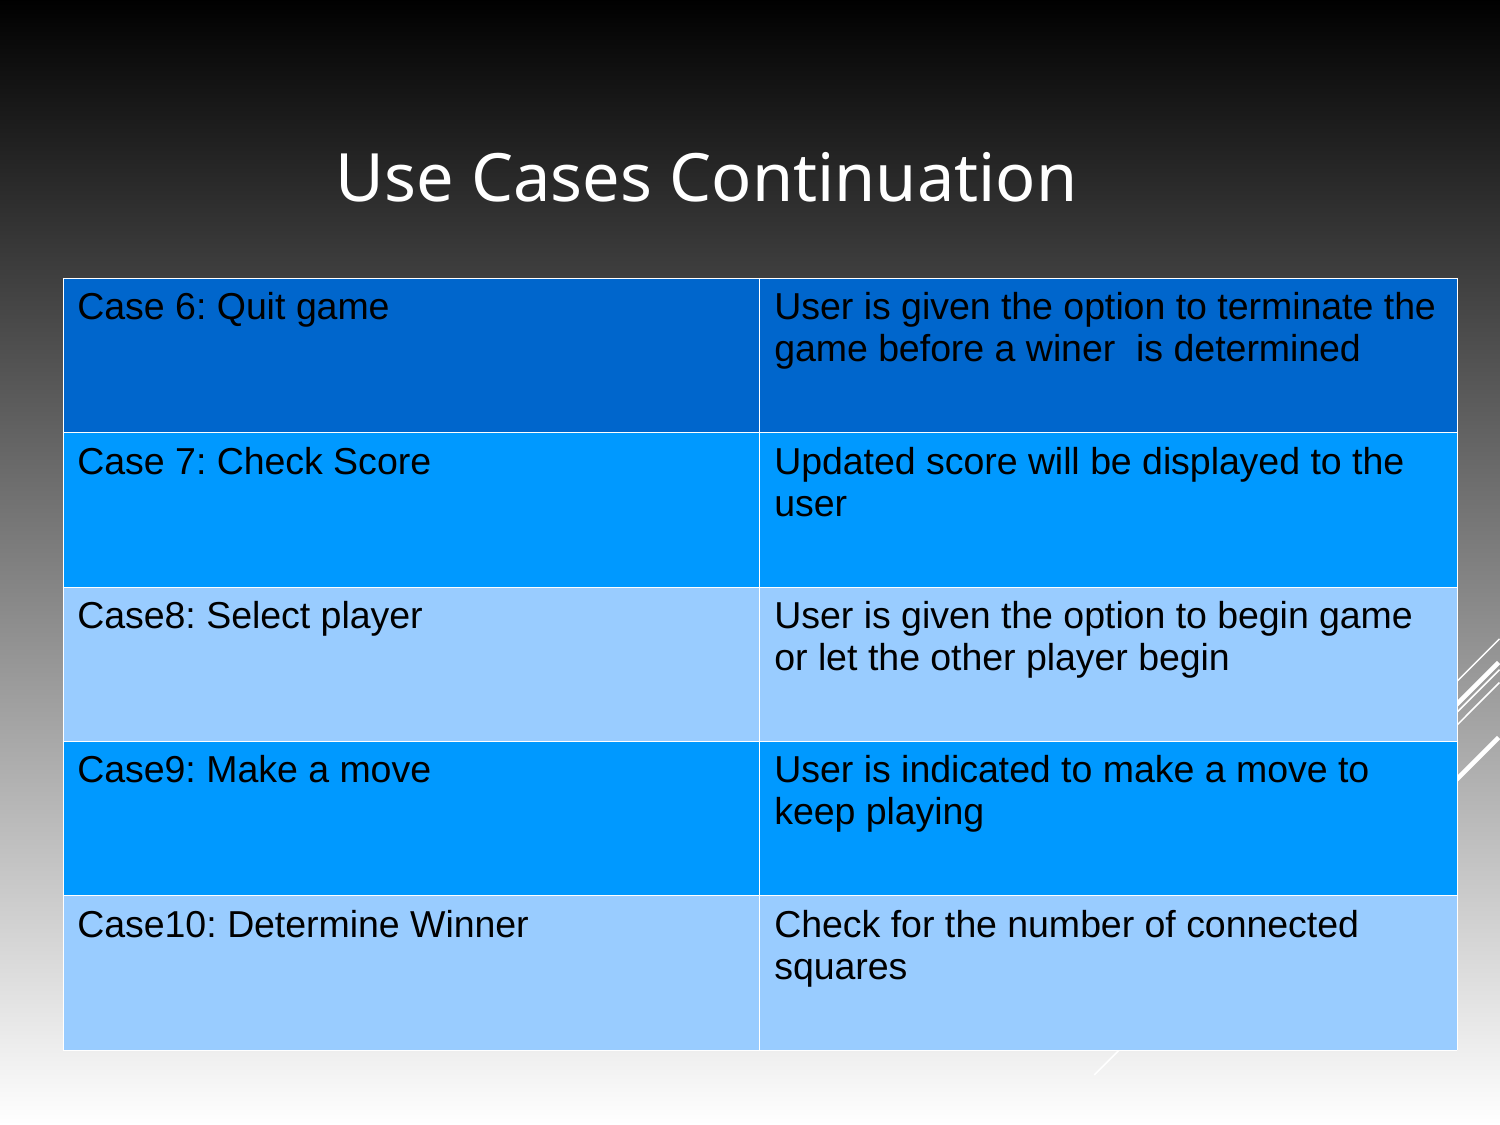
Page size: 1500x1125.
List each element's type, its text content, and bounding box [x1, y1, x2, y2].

table_cell User is given the option to begin game or let the other player begin [760, 588, 1457, 741]
table_cell User is indicated to make a move to keep playing [760, 742, 1457, 895]
table_cell Case 7: Check Score [64, 433, 759, 587]
title Use Cases Continuation [214, 50, 1291, 278]
table_cell Check for the number of connected squares [760, 896, 1457, 1050]
table_cell Case10: Determine Winner [64, 896, 759, 1050]
table_header Case 6: Quit game [64, 279, 759, 432]
table_cell Case9: Make a move [64, 742, 759, 895]
table_cell Updated score will be displayed to the user [760, 433, 1457, 587]
table_cell Case8: Select player [64, 588, 759, 741]
table_header User is given the option to terminate the game before a winer is determined [760, 279, 1457, 432]
